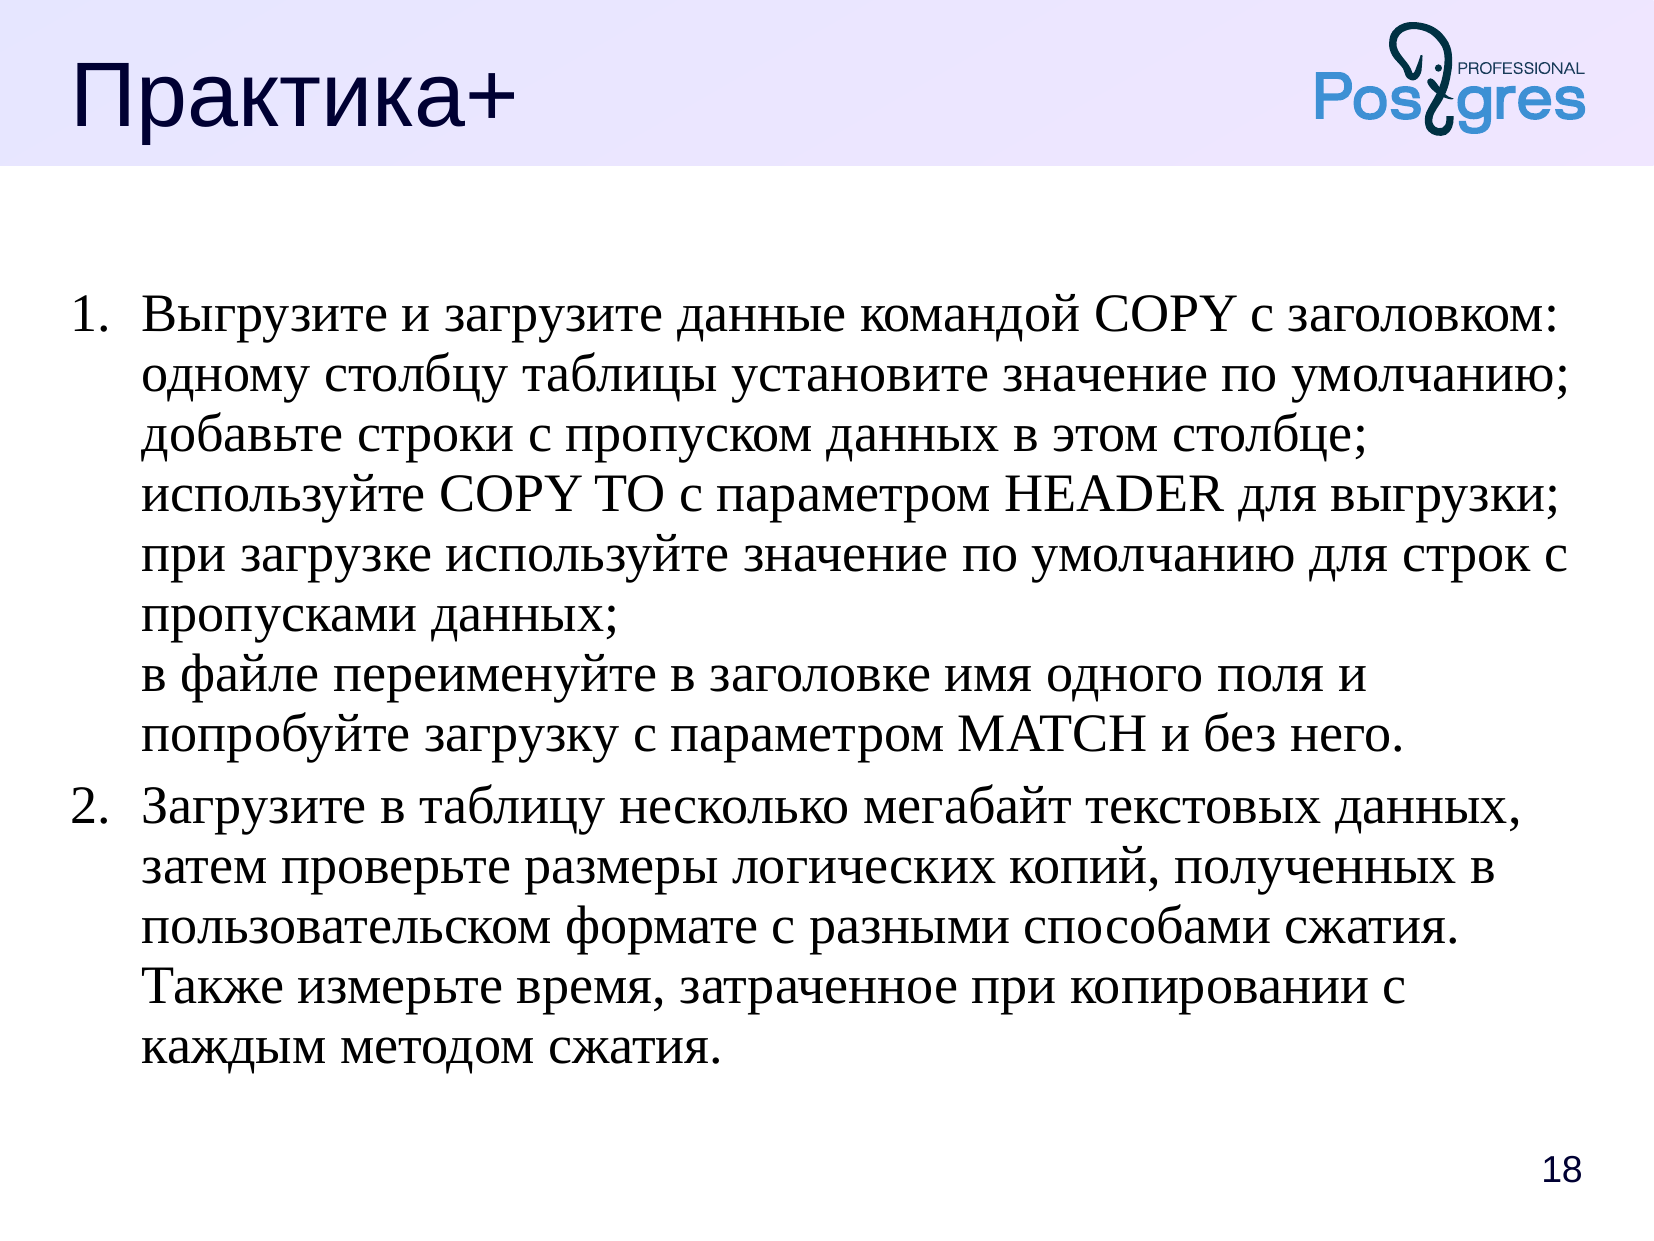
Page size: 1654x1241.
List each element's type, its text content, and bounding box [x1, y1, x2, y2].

title Практика+ [70, 43, 1241, 147]
list Выгрузите и загрузите данные командой COPY c заголовком: одному столбцу таблицы установите значение по умолчанию; добавьте строки с пропуском данных в этом столбце; используйте COPY TO с параметром HEADER для выгрузки; при загрузке используйте значение по умолчанию для строк с пропусками данных; в файле переименуйте в заголовке имя одного поля и попробуйте загрузку с параметром MATCH и без него. Загрузите в таблицу несколько мегабайт текстовых данных, затем проверьте размеры логических копий, полученных в пользовательском формате с разными способами сжатия. Также измерьте время, затраченное при копировании с каждым методом сжатия. [70, 283, 1583, 1134]
